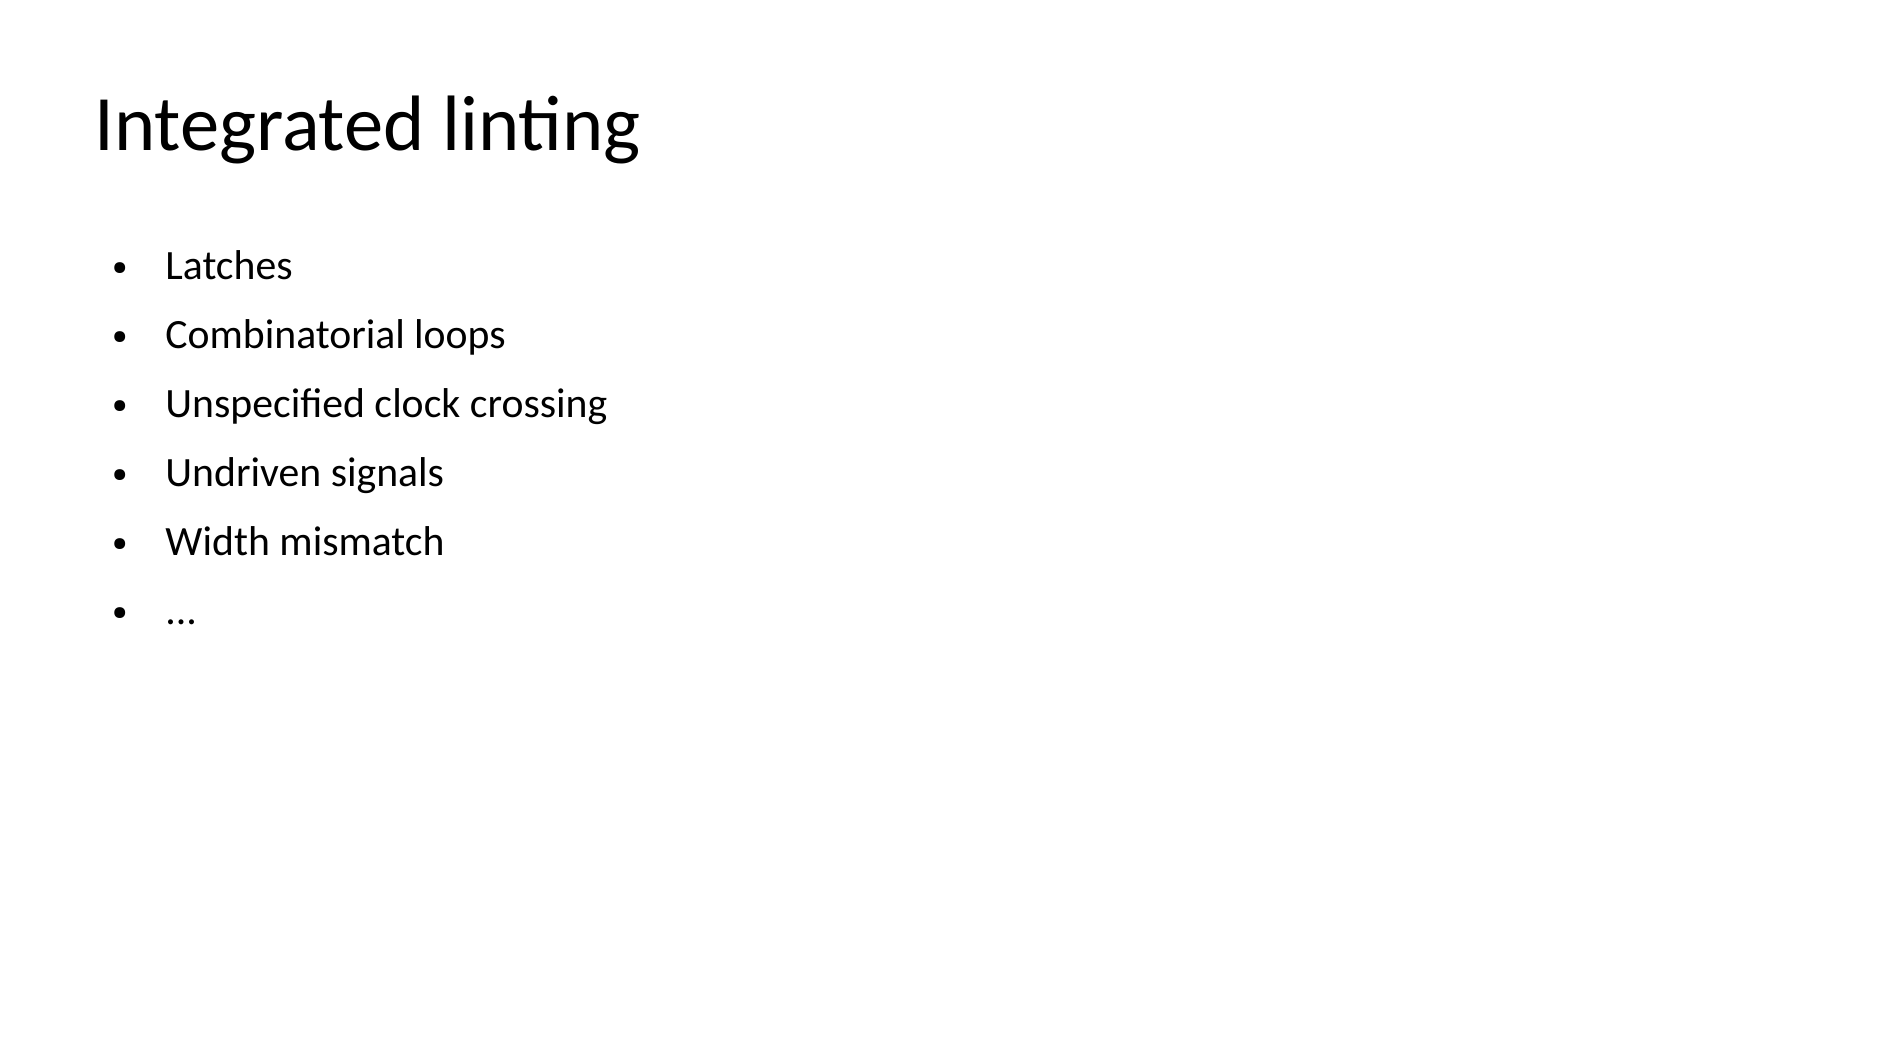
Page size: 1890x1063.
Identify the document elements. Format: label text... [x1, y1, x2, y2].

title Integrated linting [94, 42, 1796, 220]
list Latches Combinatorial loops Unspecified clock crossing Undriven signals Width mismatch ... [94, 248, 1890, 957]
